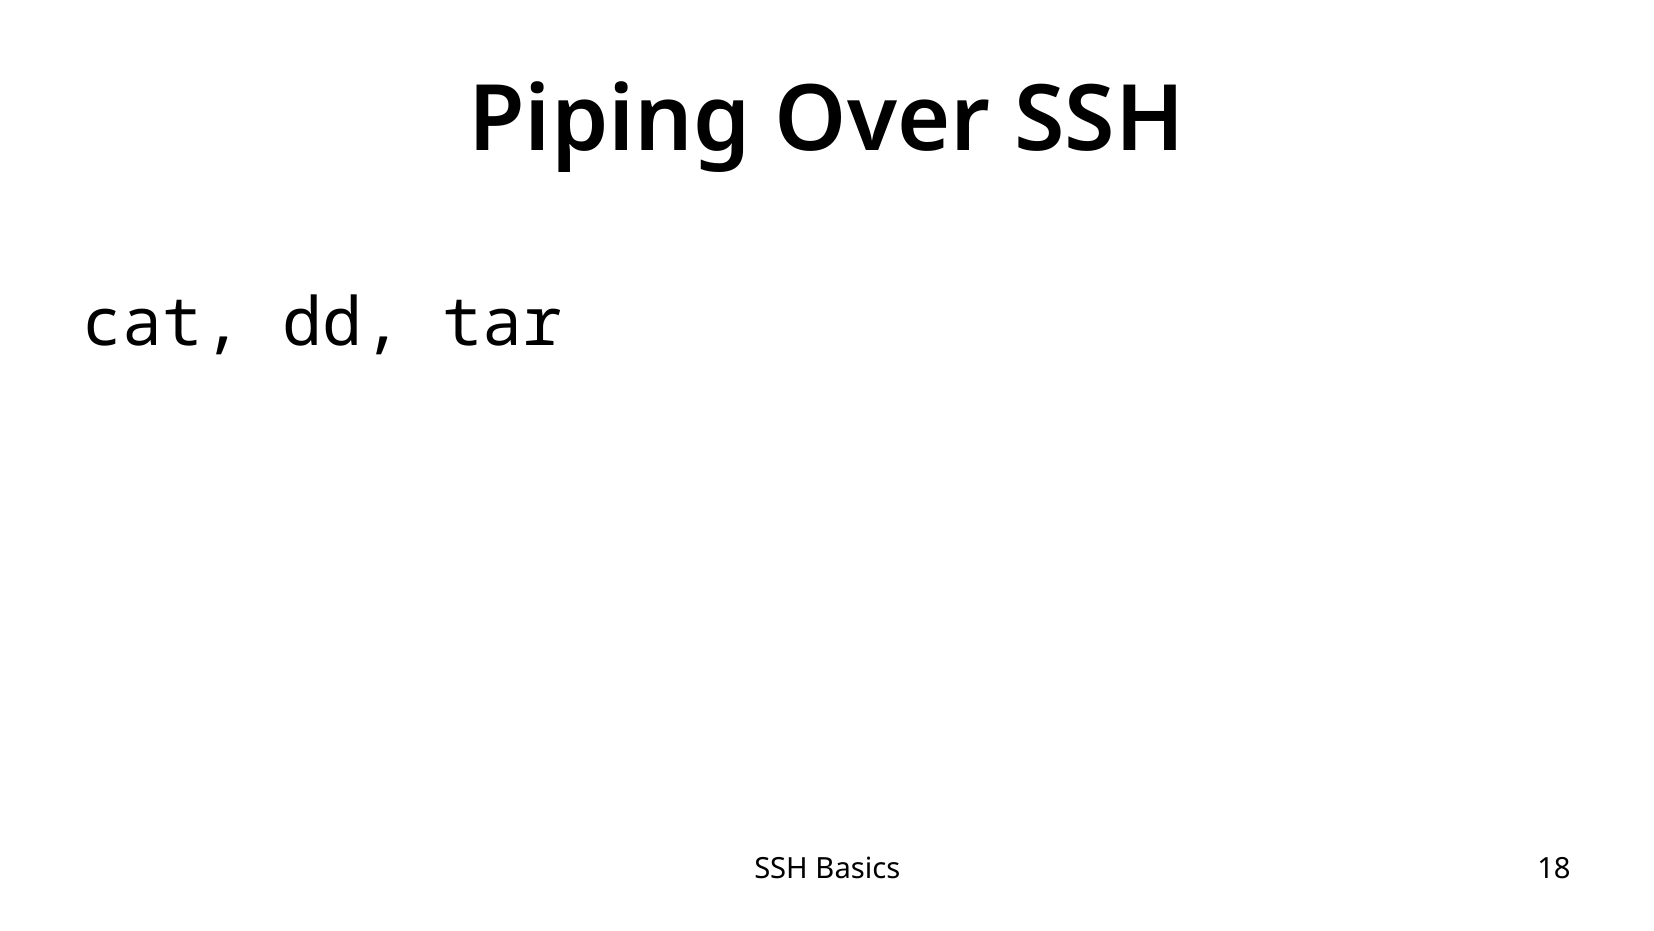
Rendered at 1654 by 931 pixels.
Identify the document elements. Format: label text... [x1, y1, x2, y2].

title Piping Over SSH [82, 37, 1571, 193]
subtitle cat, dd, tar [82, 274, 1571, 657]
